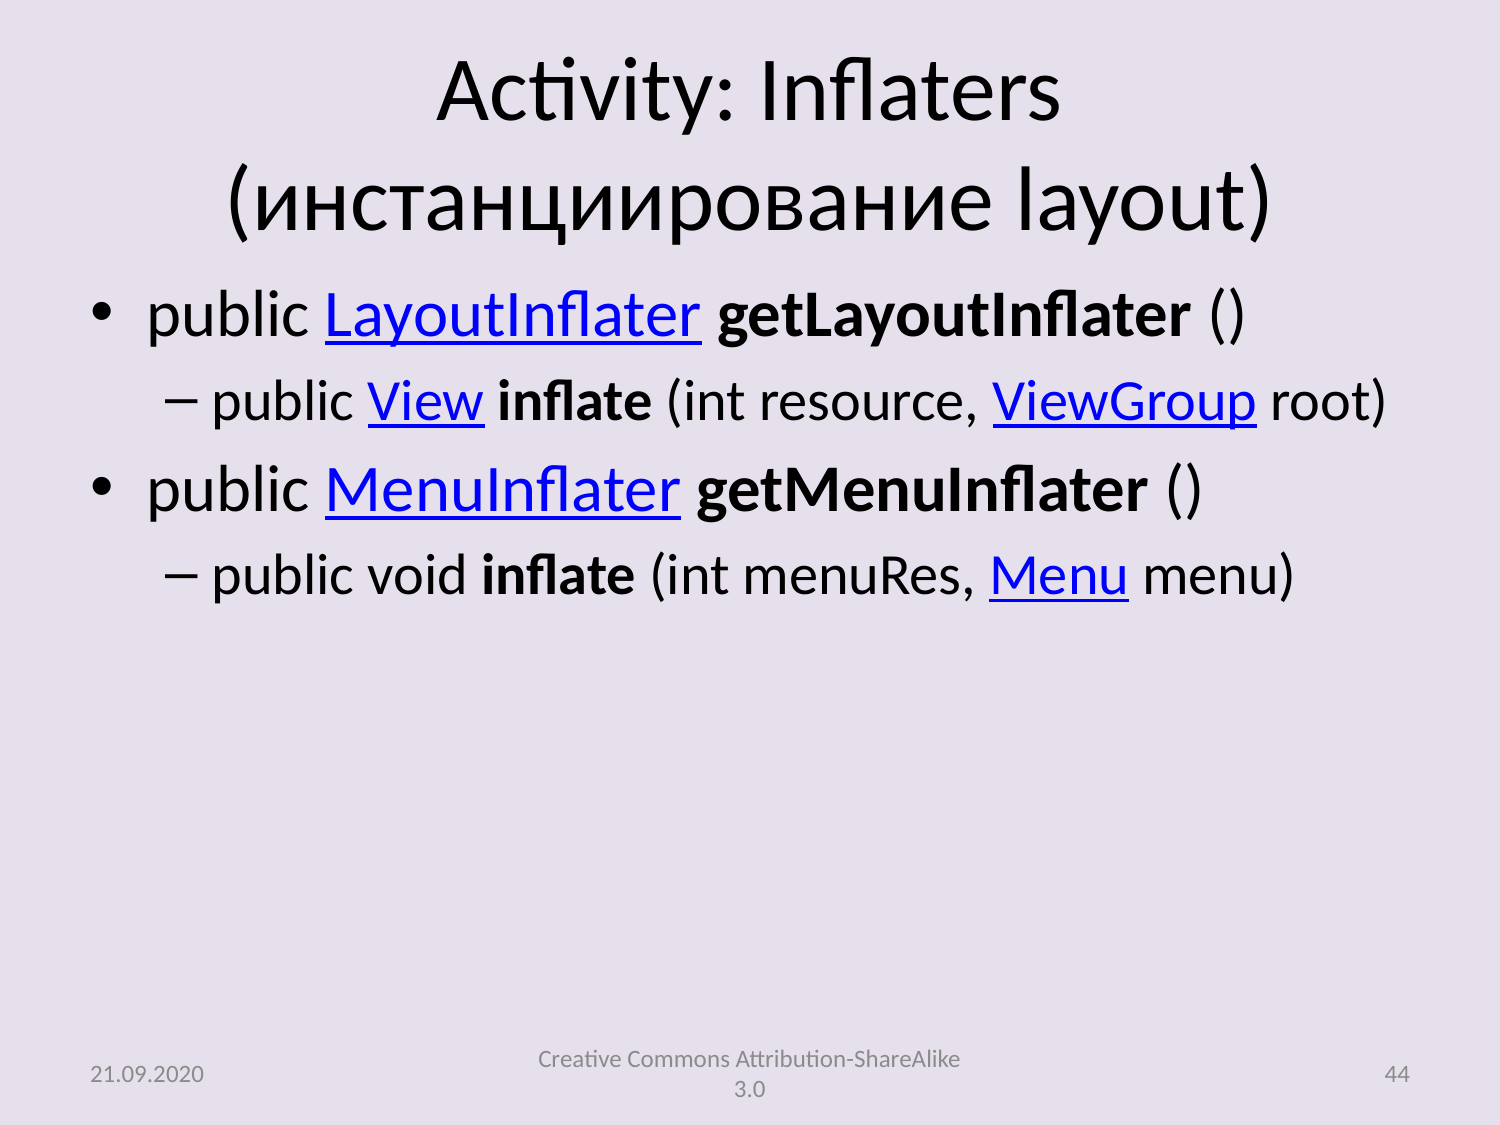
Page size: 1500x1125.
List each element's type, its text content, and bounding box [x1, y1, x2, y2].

title Activity: Inflaters (инстанциирование layout) [75, 45, 1425, 233]
list public LayoutInflater getLayoutInflater () public View inflate (int resource, ViewGroup root) public MenuInflater getMenuInflater () public void inflate (int menuRes, Menu menu) [75, 262, 1425, 1005]
